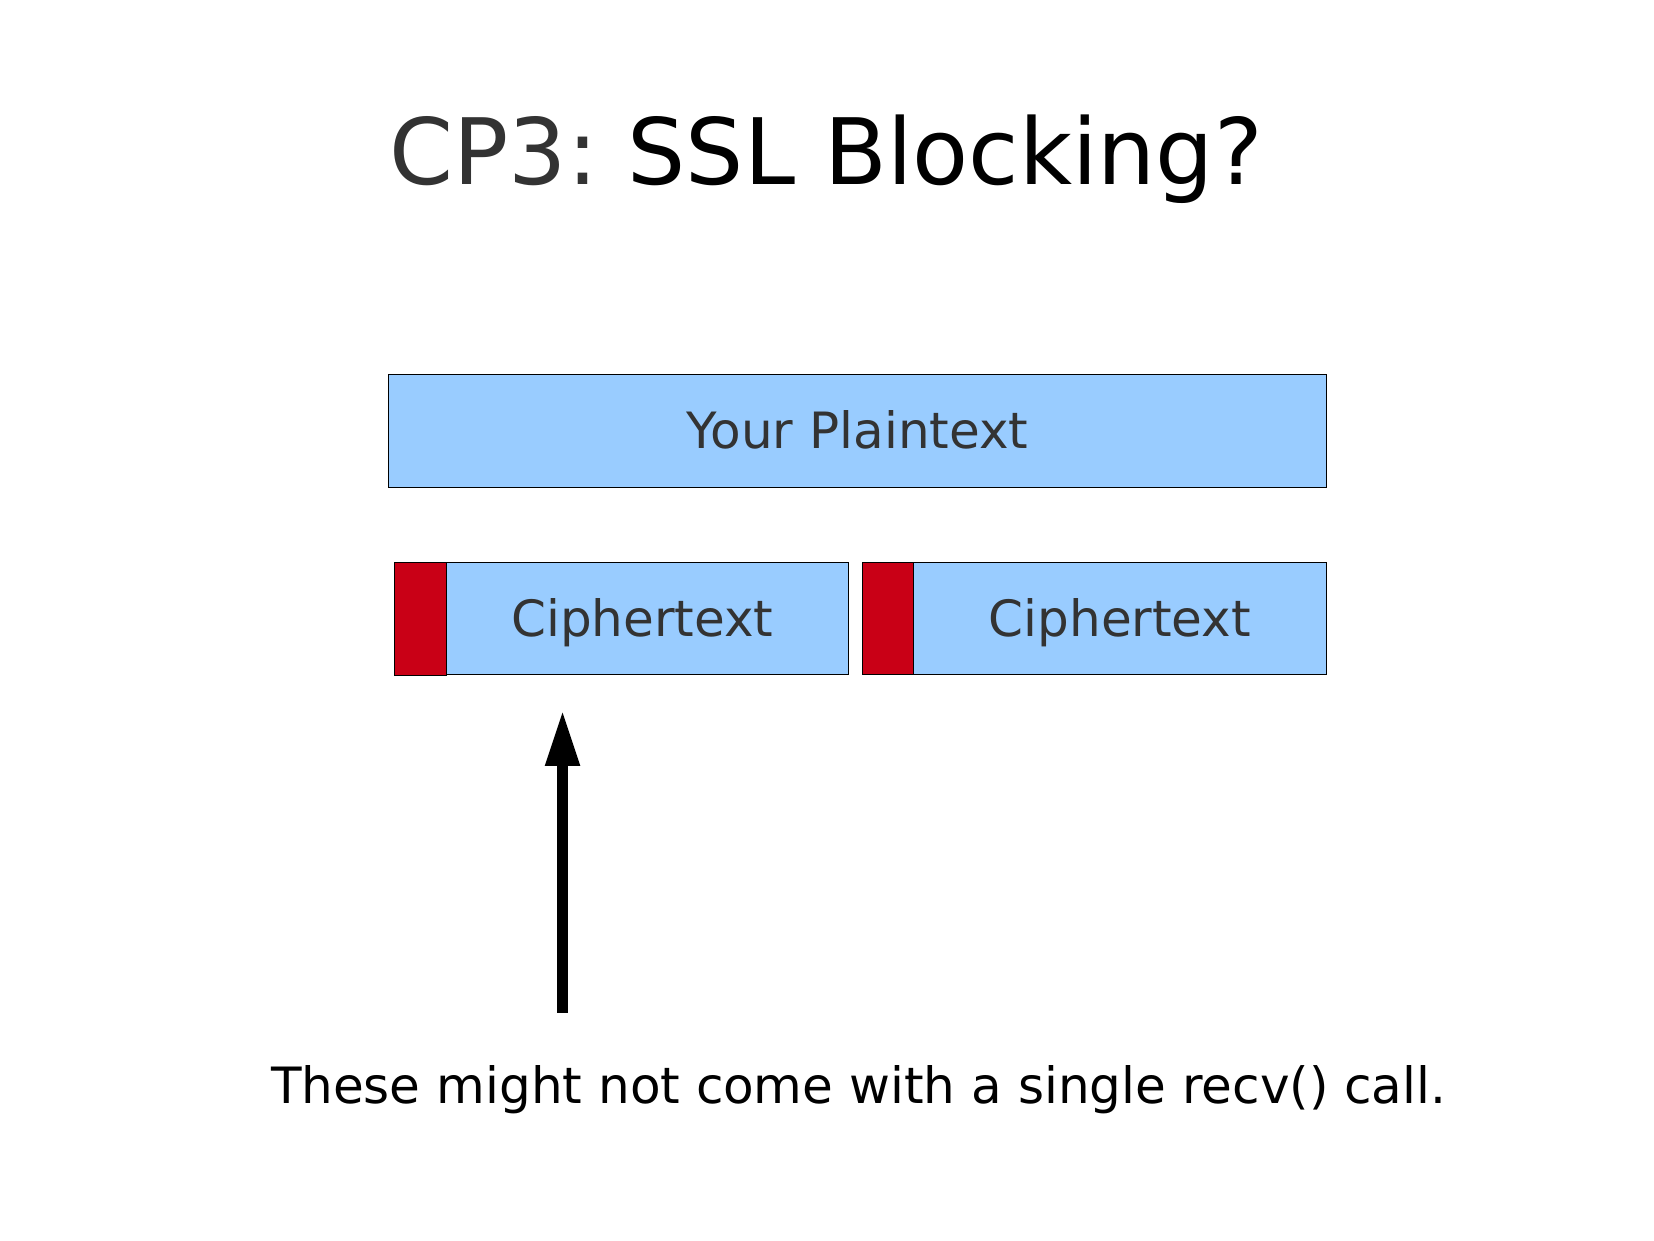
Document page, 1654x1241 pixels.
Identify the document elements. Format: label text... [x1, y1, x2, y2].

text_box [862, 562, 914, 675]
text_box [394, 562, 447, 676]
text_box These might not come with a single recv() call. [256, 1050, 1463, 1124]
text_box Ciphertext [447, 562, 849, 675]
text_box Your Plaintext [388, 374, 1327, 488]
text_box Ciphertext [914, 562, 1327, 675]
title CP3: SSL Blocking? [82, 49, 1571, 257]
